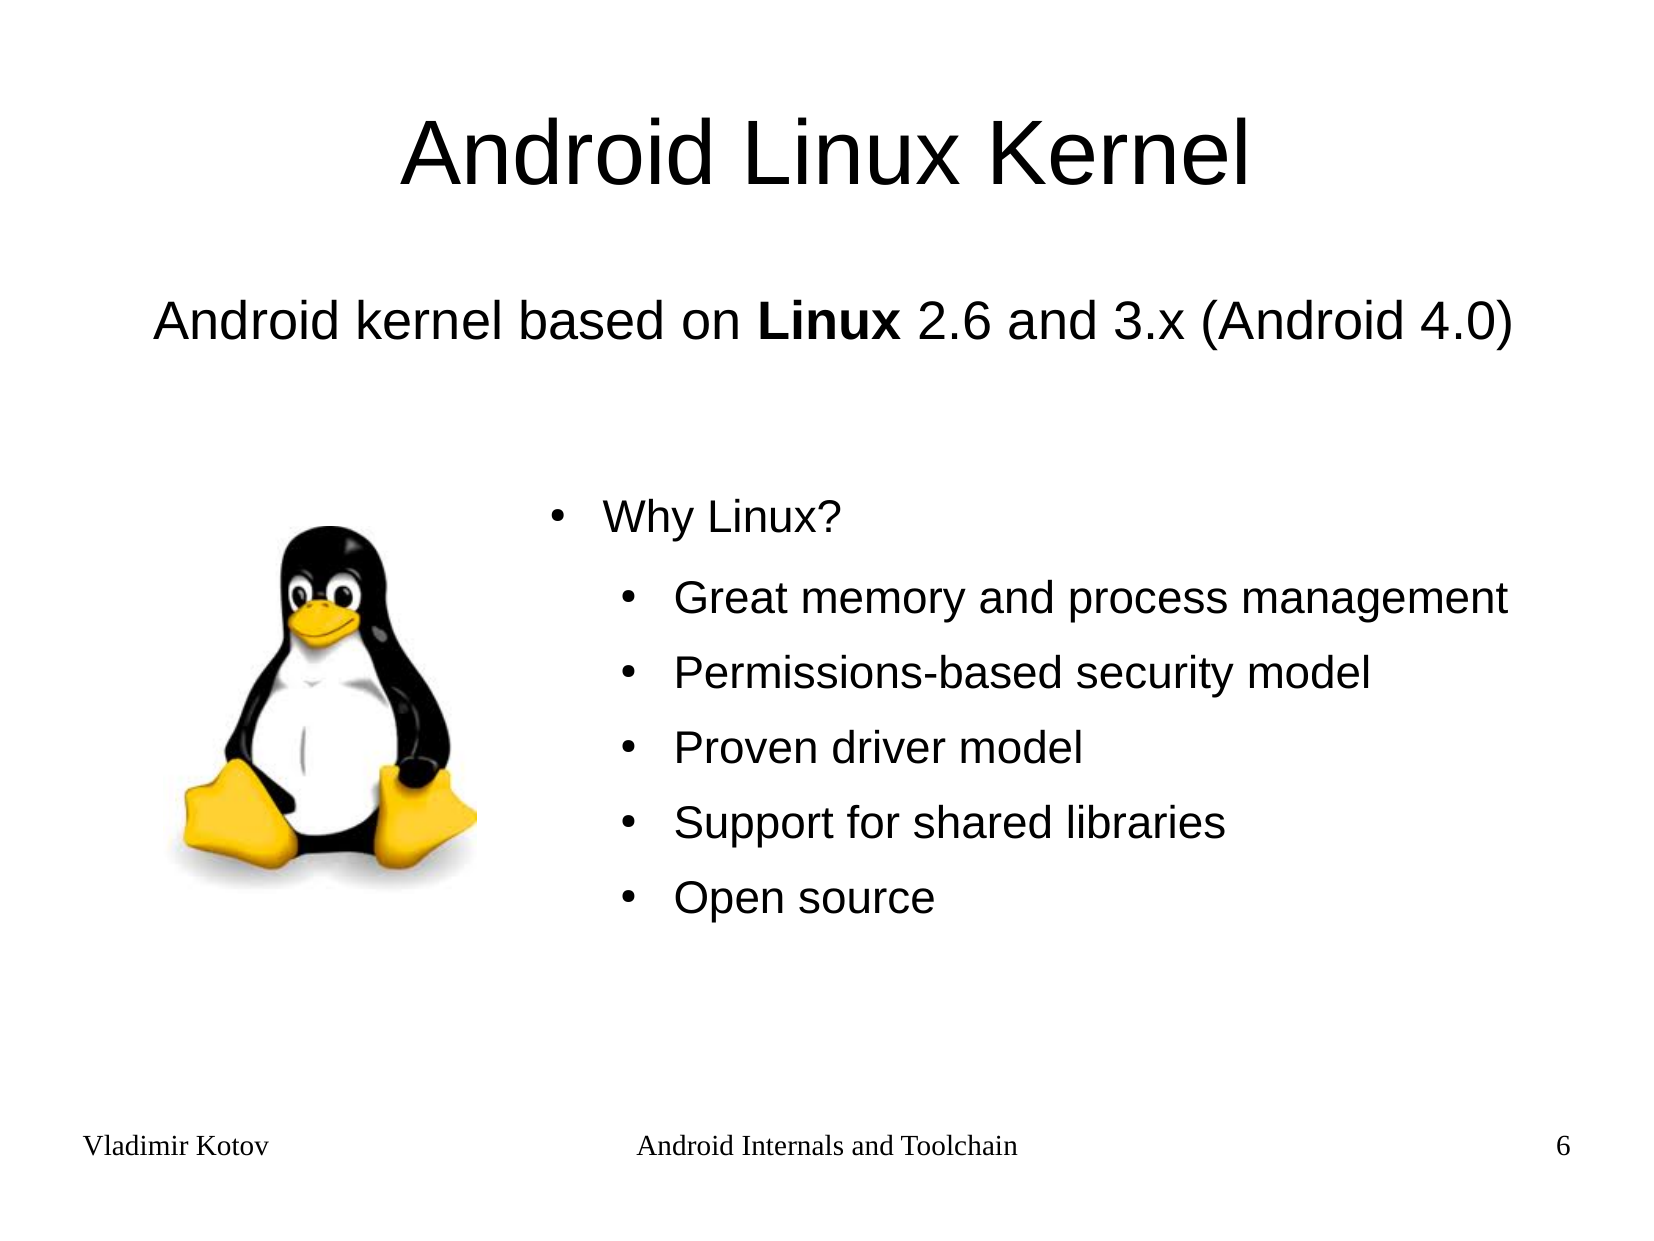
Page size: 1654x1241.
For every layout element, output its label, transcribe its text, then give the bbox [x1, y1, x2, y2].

list Why Linux? Great memory and process management Permissions-based security model Proven driver model Support for shared libraries Open source [531, 491, 1519, 1090]
title Android Linux Kernel [82, 56, 1571, 250]
list Android kernel based on Linux 2.6 and 3.x (Android 4.0) [82, 290, 1556, 435]
picture [163, 526, 477, 894]
